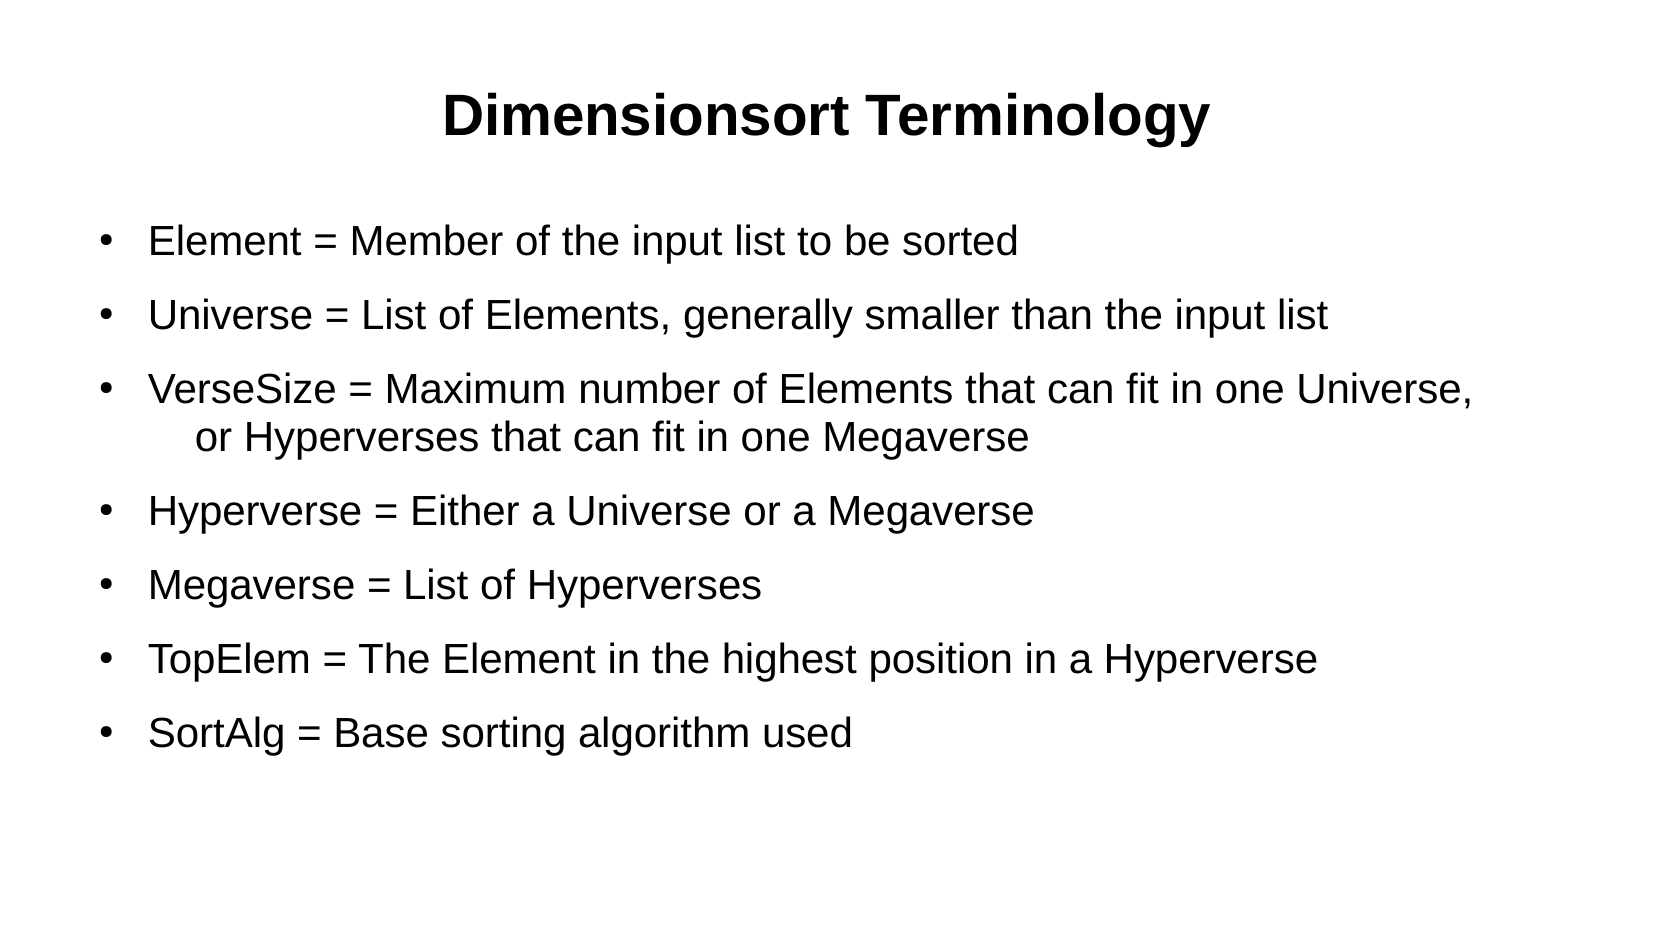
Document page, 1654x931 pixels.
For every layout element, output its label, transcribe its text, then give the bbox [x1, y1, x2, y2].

list Element = Member of the input list to be sorted Universe = List of Elements, generally smaller than the input list VerseSize = Maximum number of Elements that can fit in one Universe, or Hyperverses that can fit in one Megaverse Hyperverse = Either a Universe or a Megaverse Megaverse = List of Hyperverses TopElem = The Element in the highest position in a Hyperverse SortAlg = Base sorting algorithm used [82, 217, 1583, 758]
title Dimensionsort Terminology [82, 37, 1571, 193]
